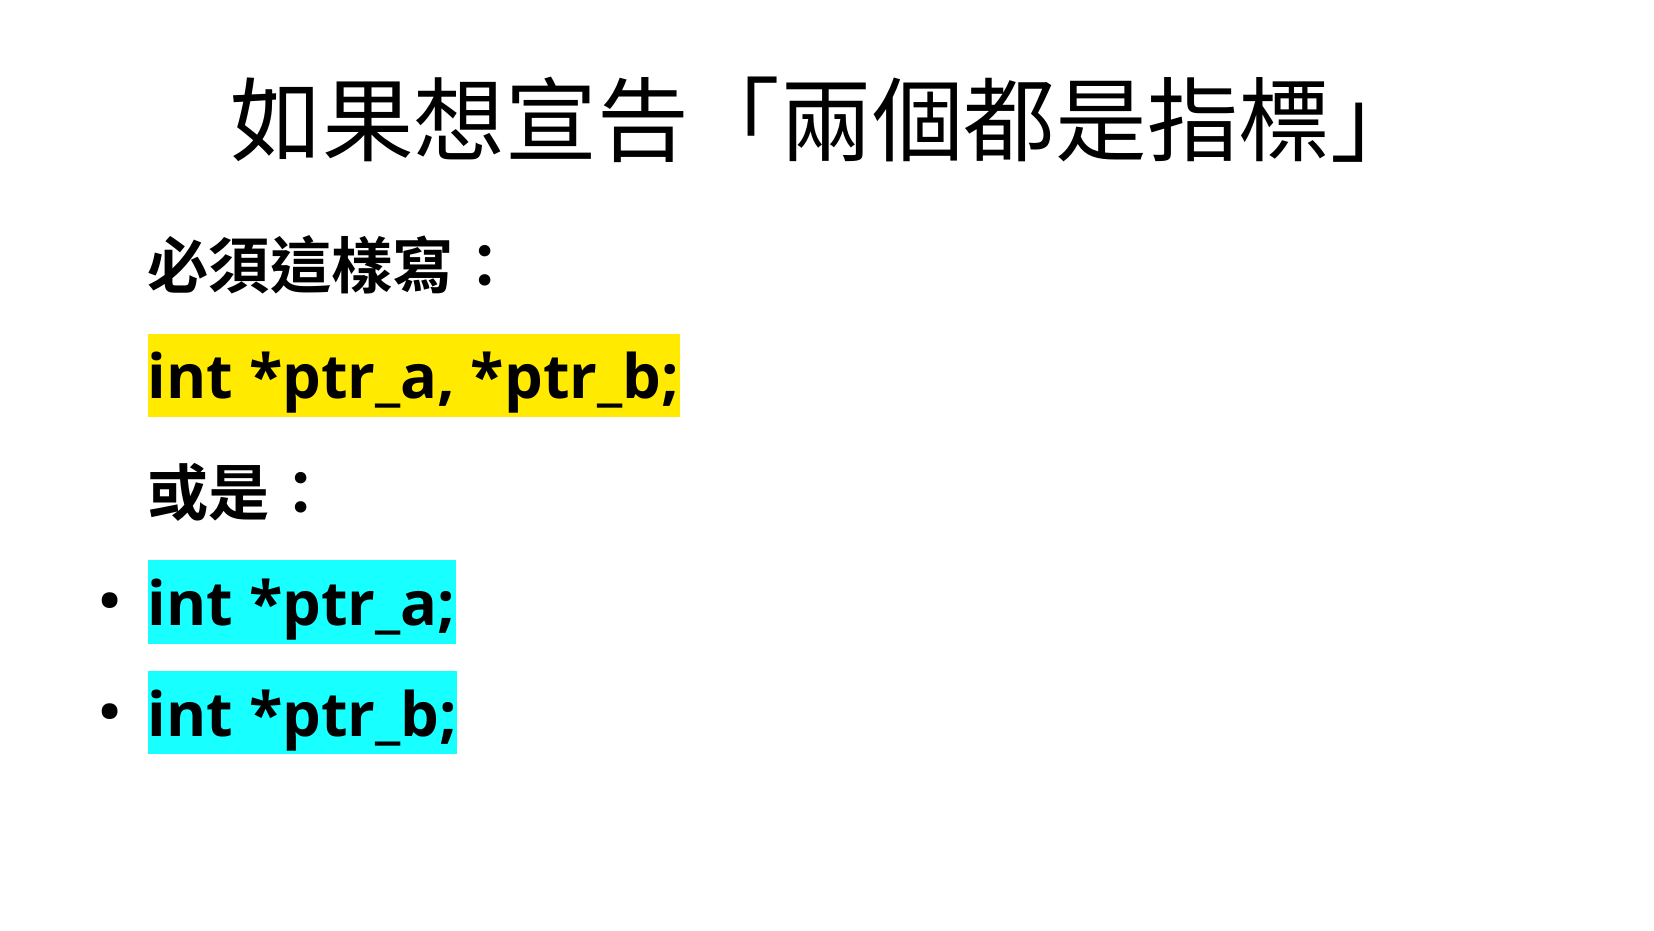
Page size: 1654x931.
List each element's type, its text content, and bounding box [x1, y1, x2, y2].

list 必須這樣寫： int *ptr_a, *ptr_b; 或是： int *ptr_a; int *ptr_b; [82, 217, 1571, 758]
title 如果想宣告「兩個都是指標」 [82, 37, 1571, 193]
